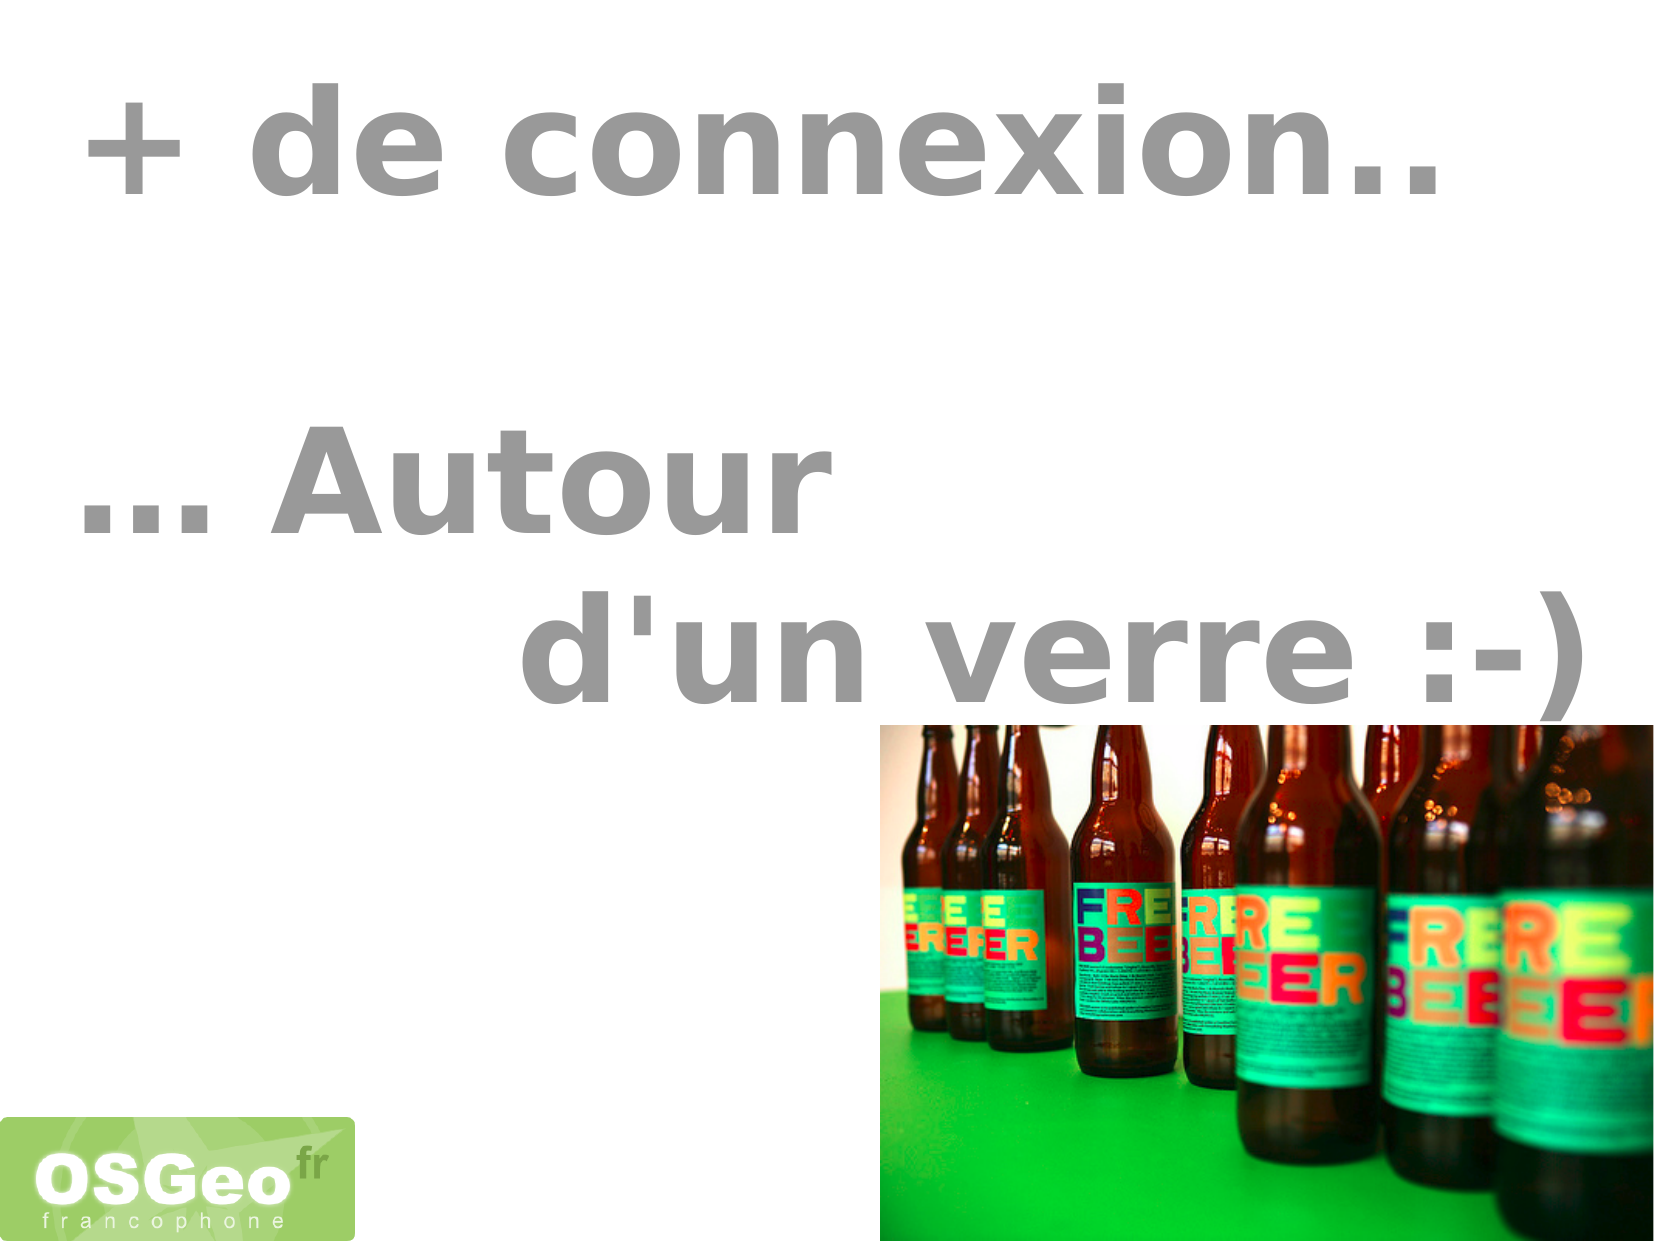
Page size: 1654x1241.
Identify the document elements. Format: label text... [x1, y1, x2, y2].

text_box + de connexion.. … Autour d'un verre :-) [59, 51, 1612, 745]
picture [880, 725, 1654, 1241]
picture [0, 1117, 355, 1241]
